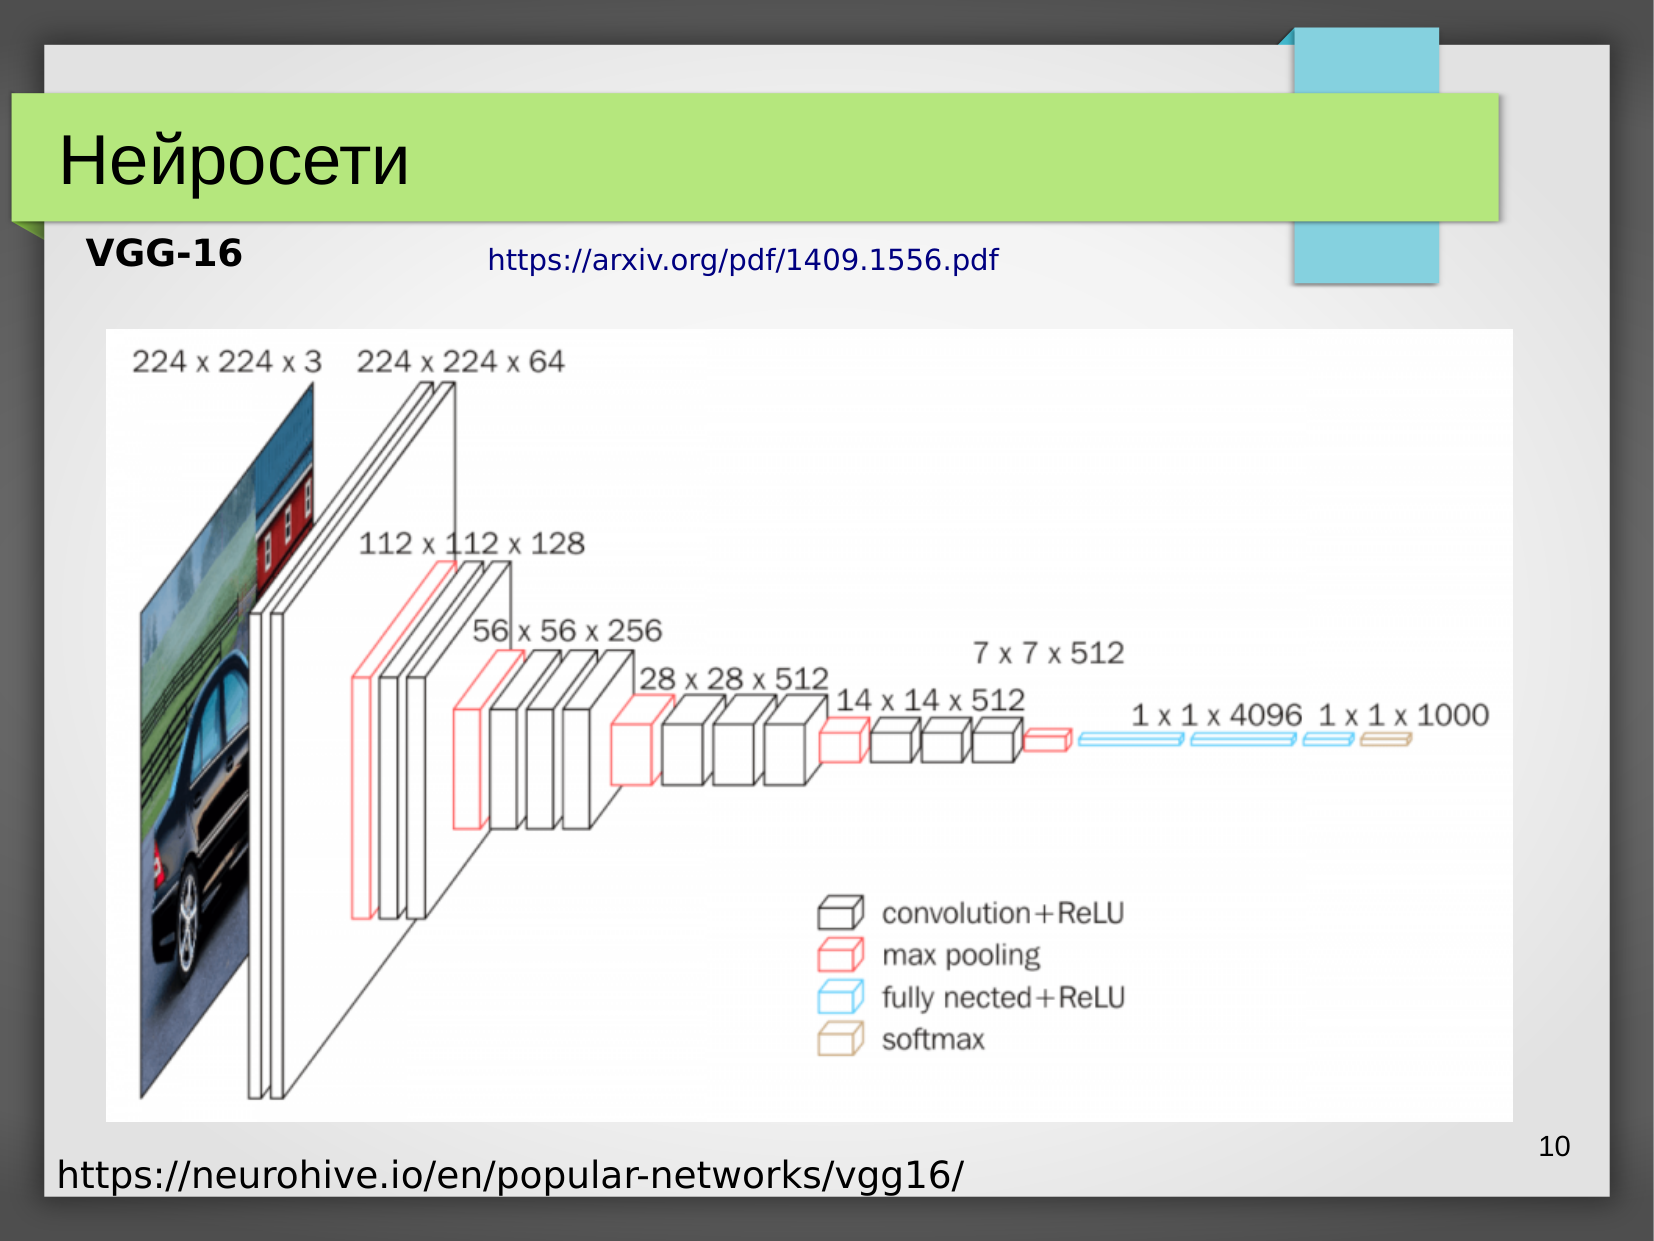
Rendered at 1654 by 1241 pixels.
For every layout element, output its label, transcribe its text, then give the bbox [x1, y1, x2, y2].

title Нейросети [59, 108, 1288, 212]
text_box https://neurohive.io/en/popular-networks/vgg16/ [41, 1146, 981, 1205]
text_box VGG-16 [70, 224, 745, 319]
text_box https://arxiv.org/pdf/1409.1556.pdf [472, 236, 1161, 320]
picture [0, 0, 1654, 1241]
